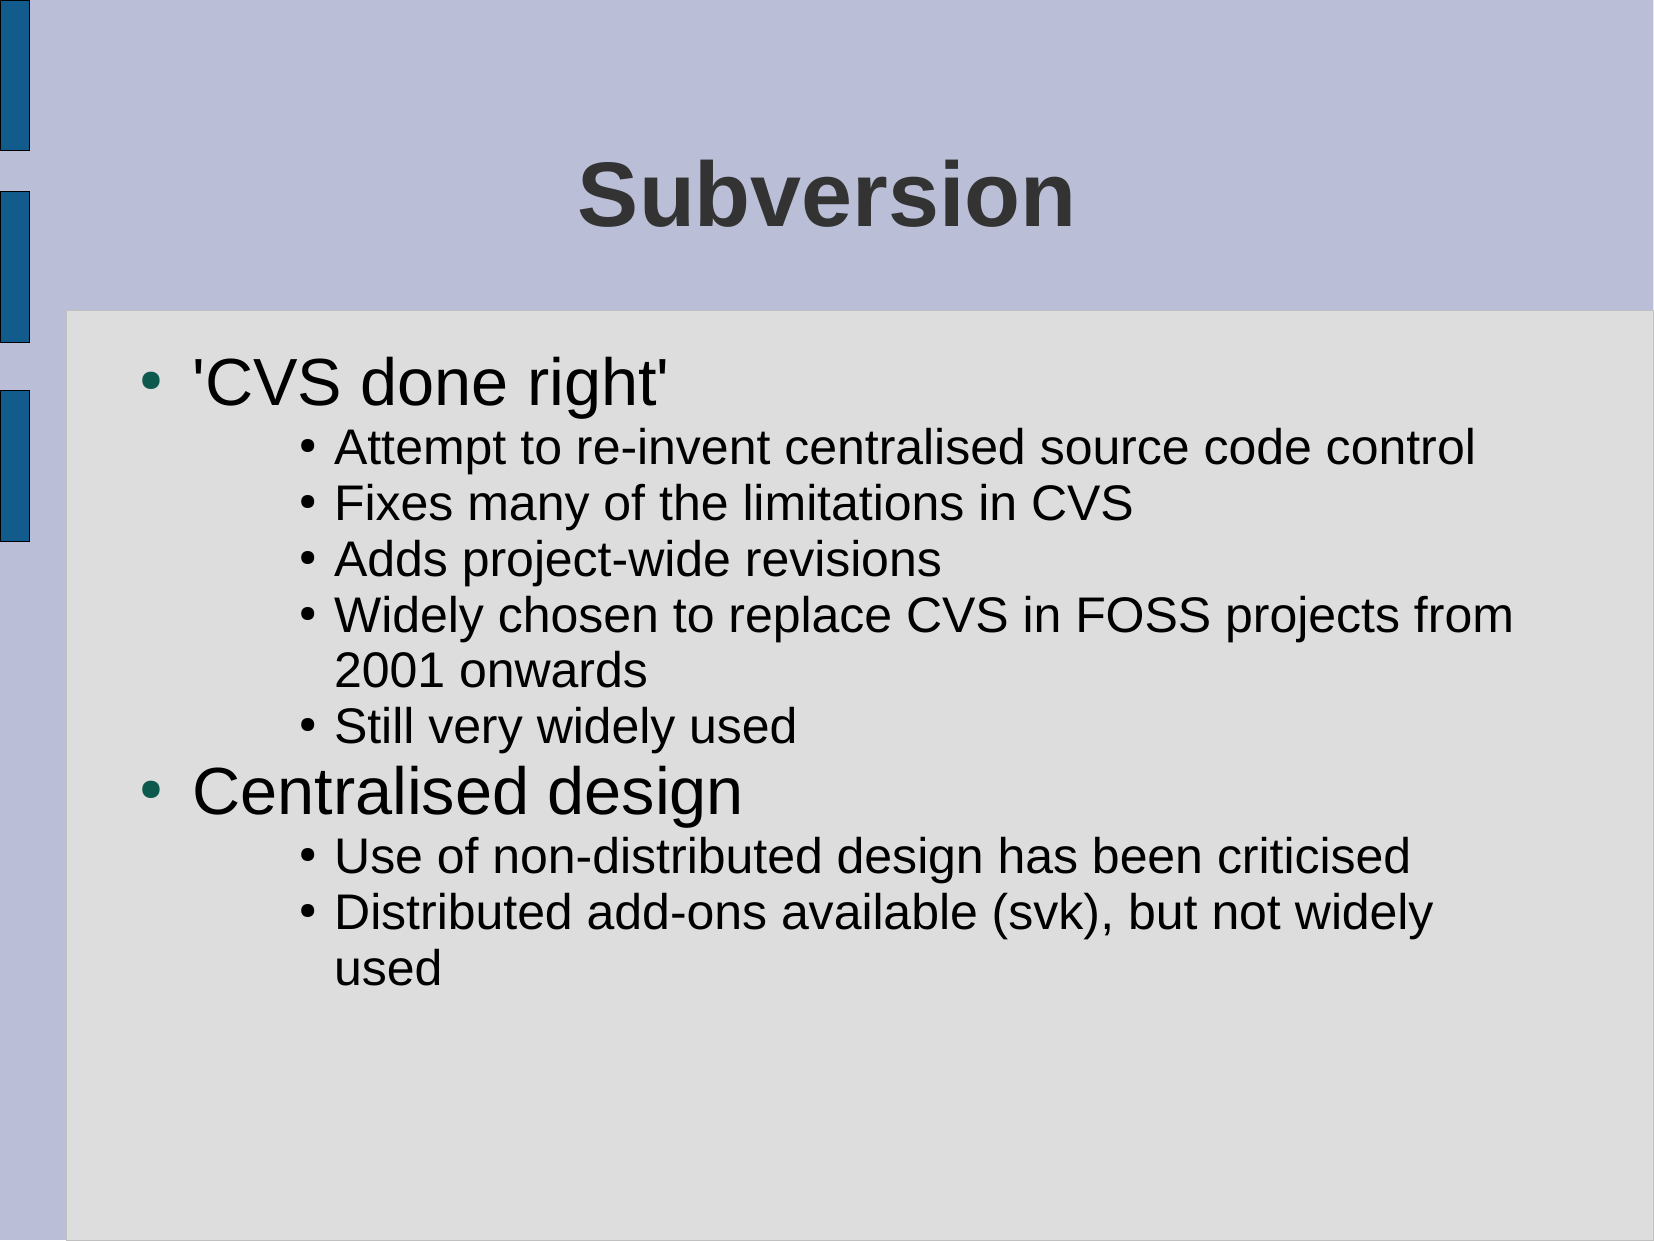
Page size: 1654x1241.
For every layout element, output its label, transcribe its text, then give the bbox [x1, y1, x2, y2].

title Subversion [121, 98, 1534, 291]
list 'CVS done right' Attempt to re-invent centralised source code control Fixes many of the limitations in CVS Adds project-wide revisions Widely chosen to replace CVS in FOSS projects from 2001 onwards Still very widely used Centralised design Use of non-distributed design has been criticised Distributed add-ons available (svk), but not widely used [121, 344, 1534, 1112]
